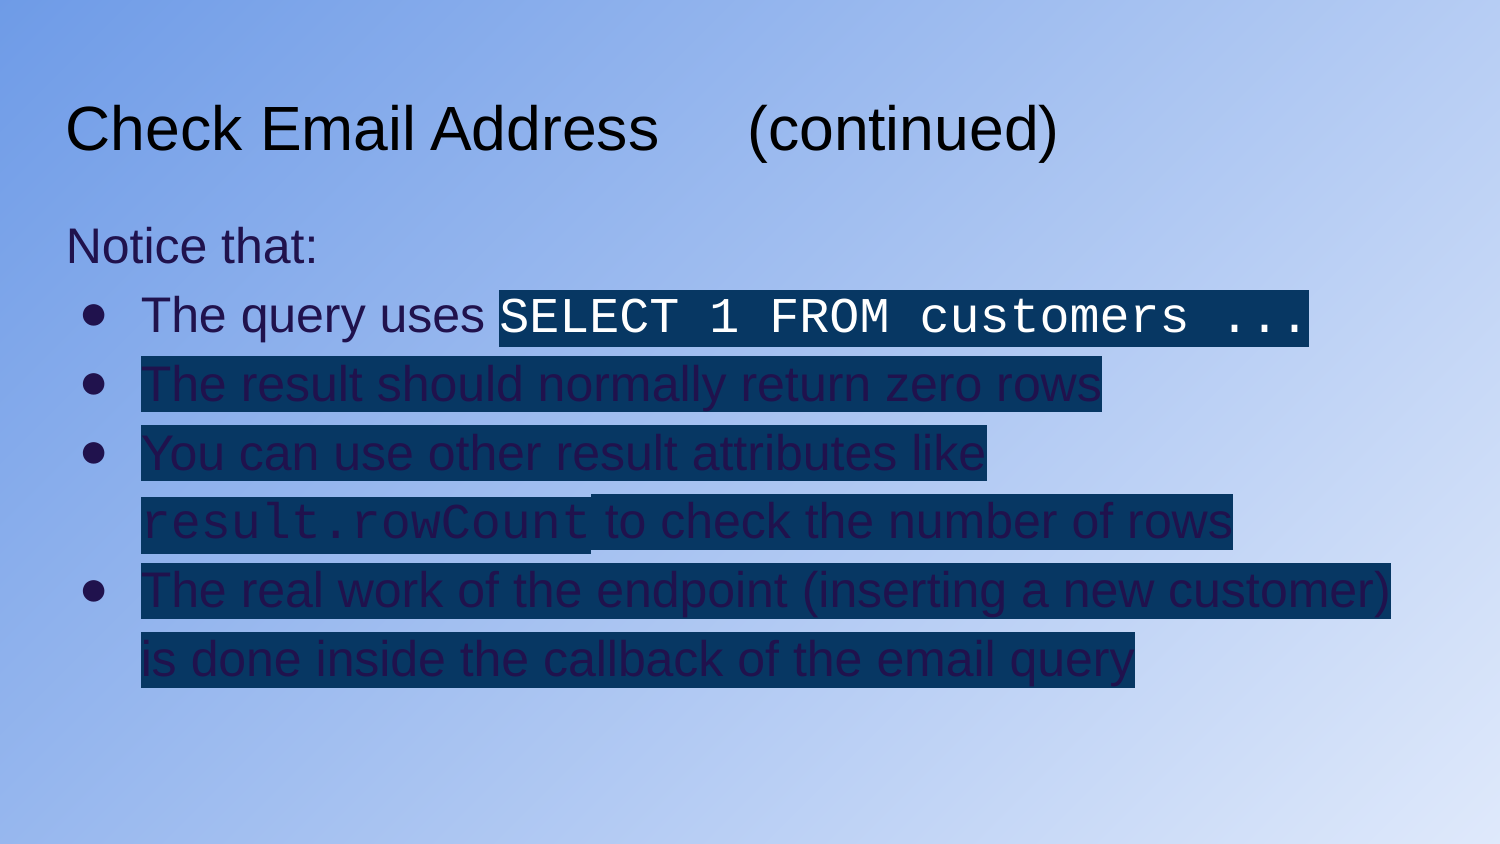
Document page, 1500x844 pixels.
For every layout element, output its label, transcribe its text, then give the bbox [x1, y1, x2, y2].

text_box Notice that: The query uses SELECT 1 FROM customers ... The result should normally return zero rows You can use other result attributes like result.rowCount to check the number of rows The real work of the endpoint (inserting a new customer) is done inside the callback of the email query [51, 189, 1449, 750]
text_box Check Email Address (continued) [51, 72, 1449, 167]
